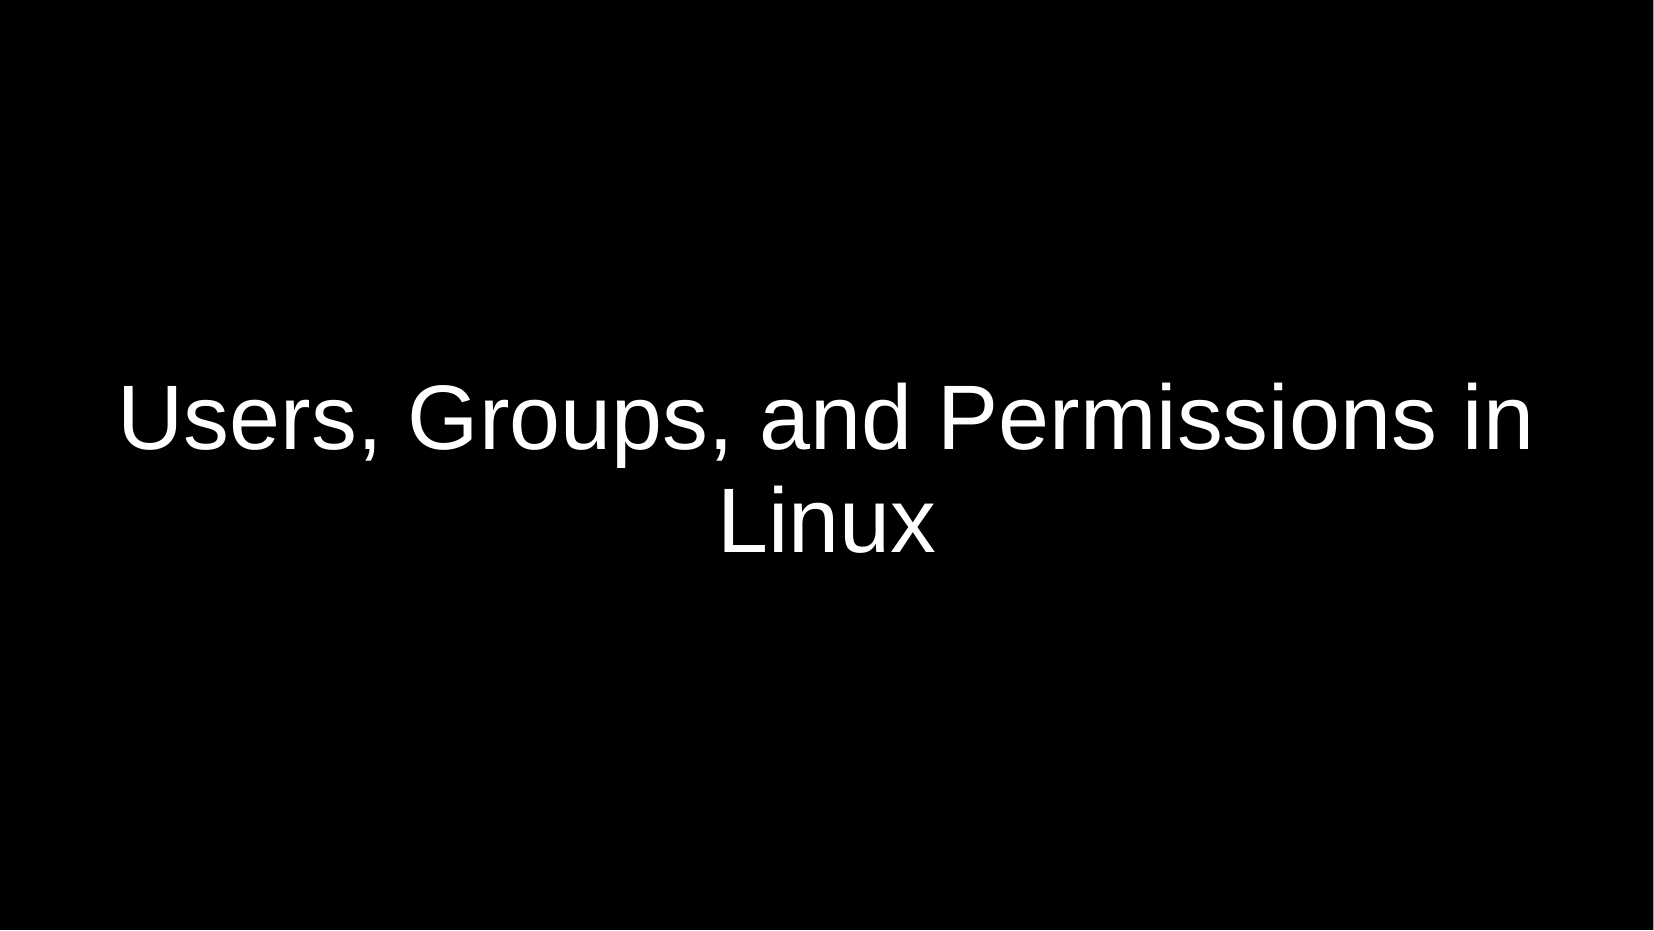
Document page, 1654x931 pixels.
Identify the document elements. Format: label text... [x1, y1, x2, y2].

title Users, Groups, and Permissions in Linux [82, 366, 1571, 572]
